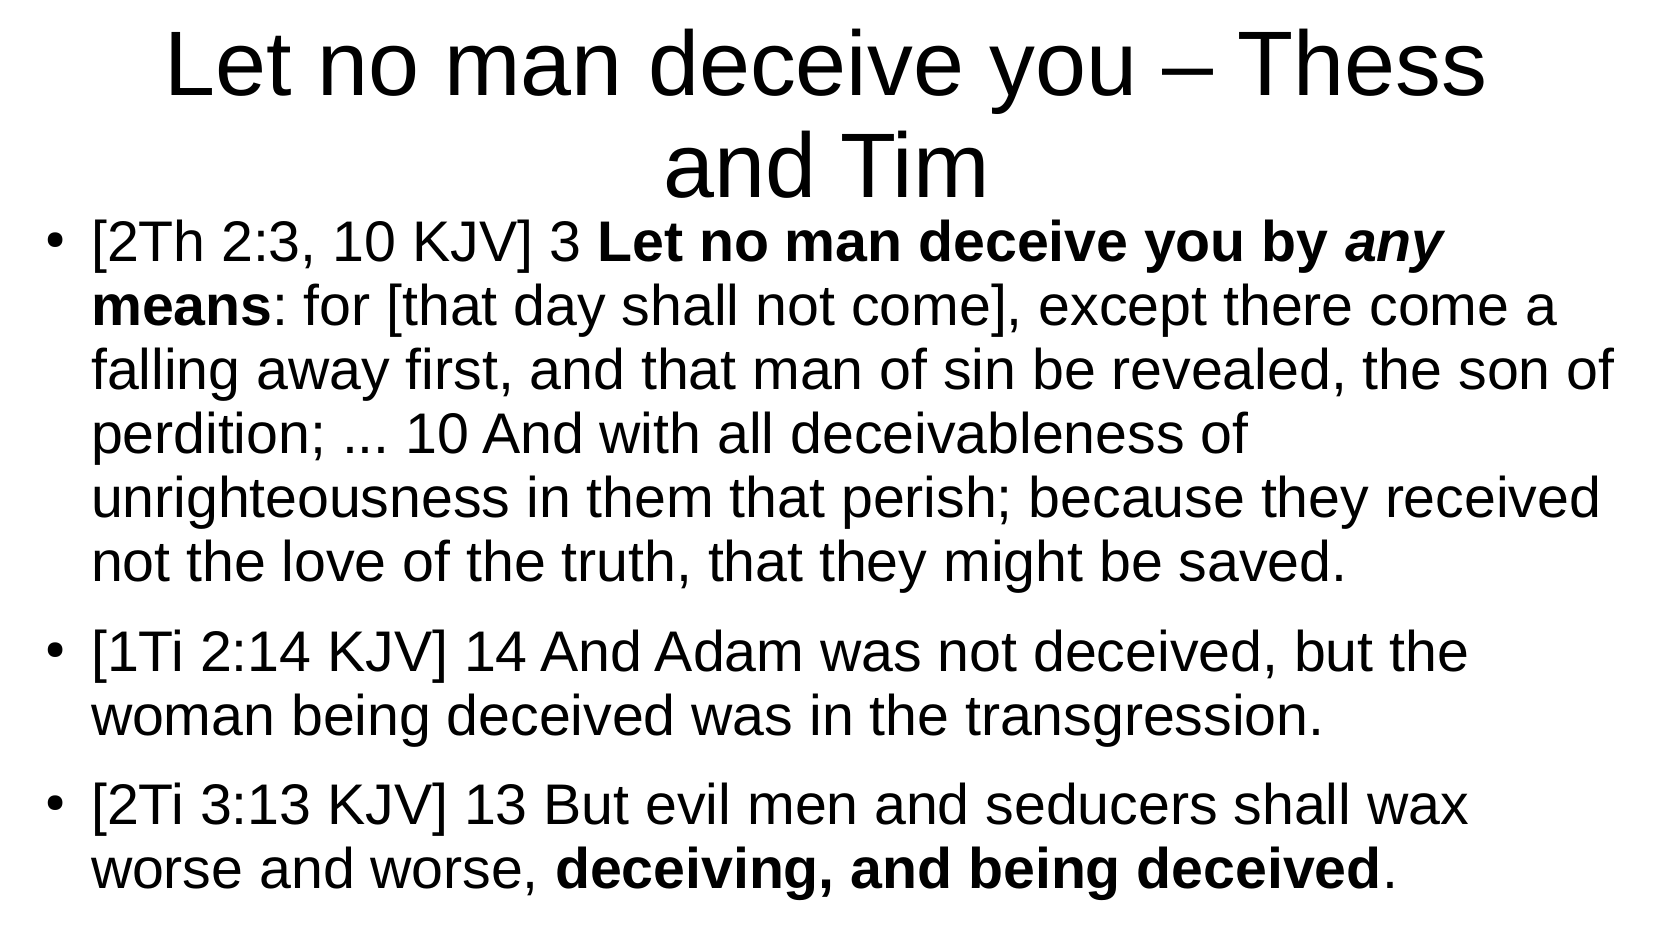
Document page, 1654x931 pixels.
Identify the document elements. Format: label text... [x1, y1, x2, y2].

list [2Th 2:3, 10 KJV] 3 Let no man deceive you by any means: for [that day shall not come], except there come a falling away first, and that man of sin be revealed, the son of perdition; ... 10 And with all deceivableness of unrighteousness in them that perish; because they received not the love of the truth, that they might be saved. [1Ti 2:14 KJV] 14 And Adam was not deceived, but the woman being deceived was in the transgression. [2Ti 3:13 KJV] 13 But evil men and seducers shall wax worse and worse, deceiving, and being deceived. [30, 210, 1636, 916]
title Let no man deceive you – Thess and Tim [82, 12, 1571, 210]
